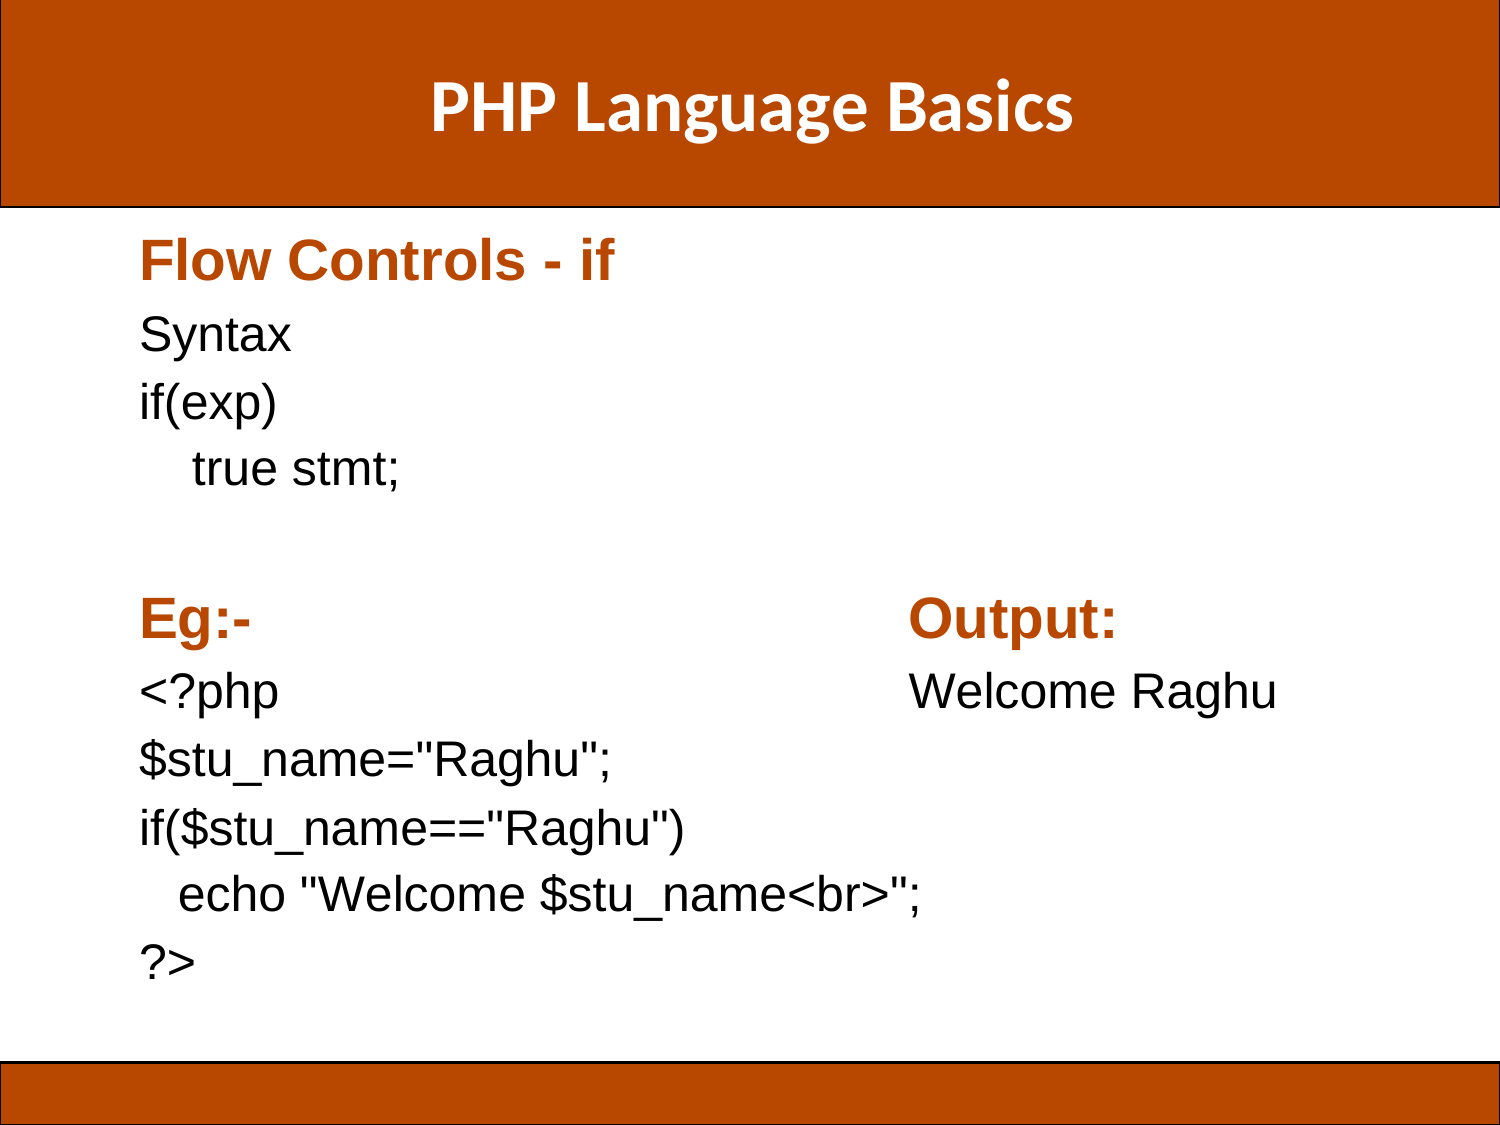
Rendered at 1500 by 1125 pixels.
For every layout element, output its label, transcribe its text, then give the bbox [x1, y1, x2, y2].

list Flow Controls - if Syntax if(exp) true stmt; Eg:- Output: <?php Welcome Raghu $stu_name="Raghu"; if($stu_name=="Raghu") echo "Welcome $stu_name<br>"; ?> [28, 232, 1409, 995]
text_box PHP Language Basics [295, 66, 1211, 154]
